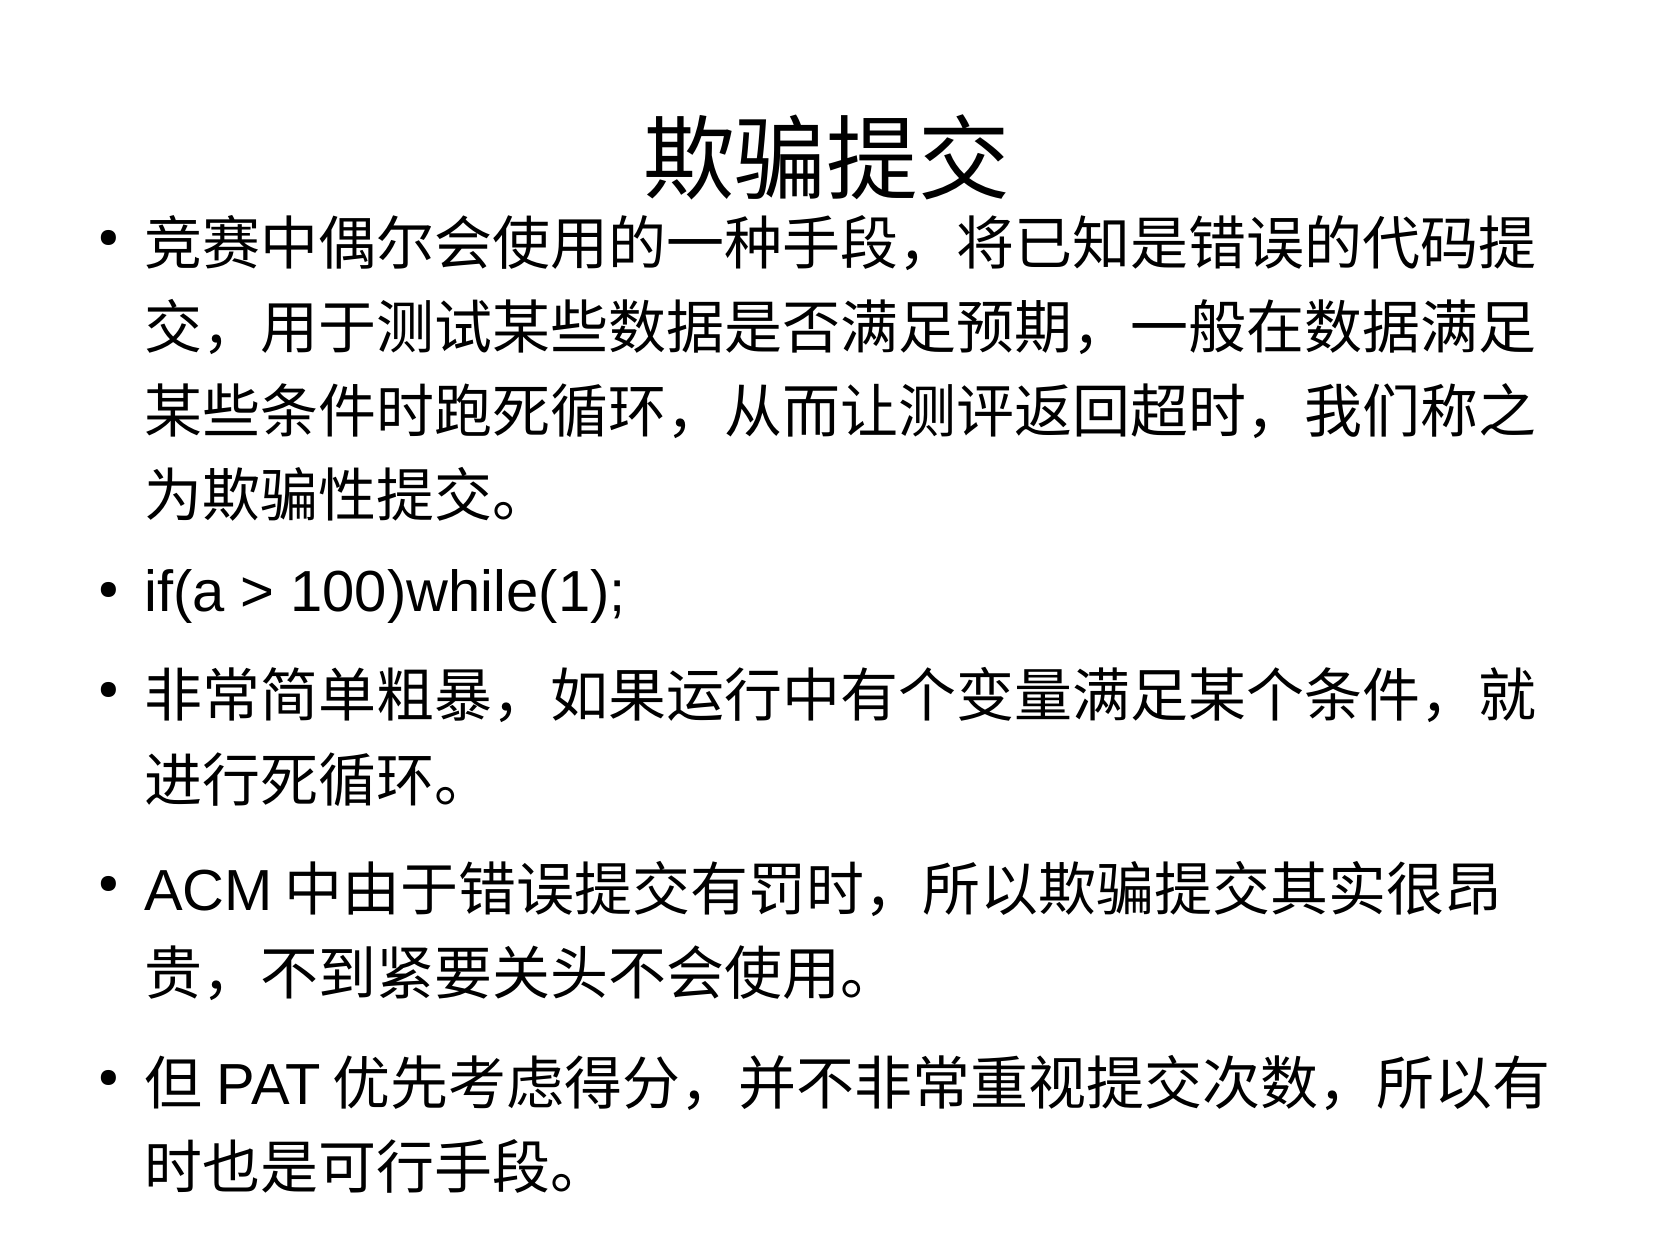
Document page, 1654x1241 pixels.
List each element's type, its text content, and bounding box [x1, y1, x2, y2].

title 欺骗提交 [82, 49, 1571, 197]
list 竞赛中偶尔会使用的一种手段，将已知是错误的代码提交，用于测试某些数据是否满足预期，一般在数据满足某些条件时跑死循环，从而让测评返回超时，我们称之为欺骗性提交。 if(a > 100)while(1); 非常简单粗暴，如果运行中有个变量满足某个条件，就进行死循环。 ACM中由于错误提交有罚时，所以欺骗提交其实很昂贵，不到紧要关头不会使用。 但PAT优先考虑得分，并不非常重视提交次数，所以有时也是可行手段。 [82, 197, 1571, 1217]
